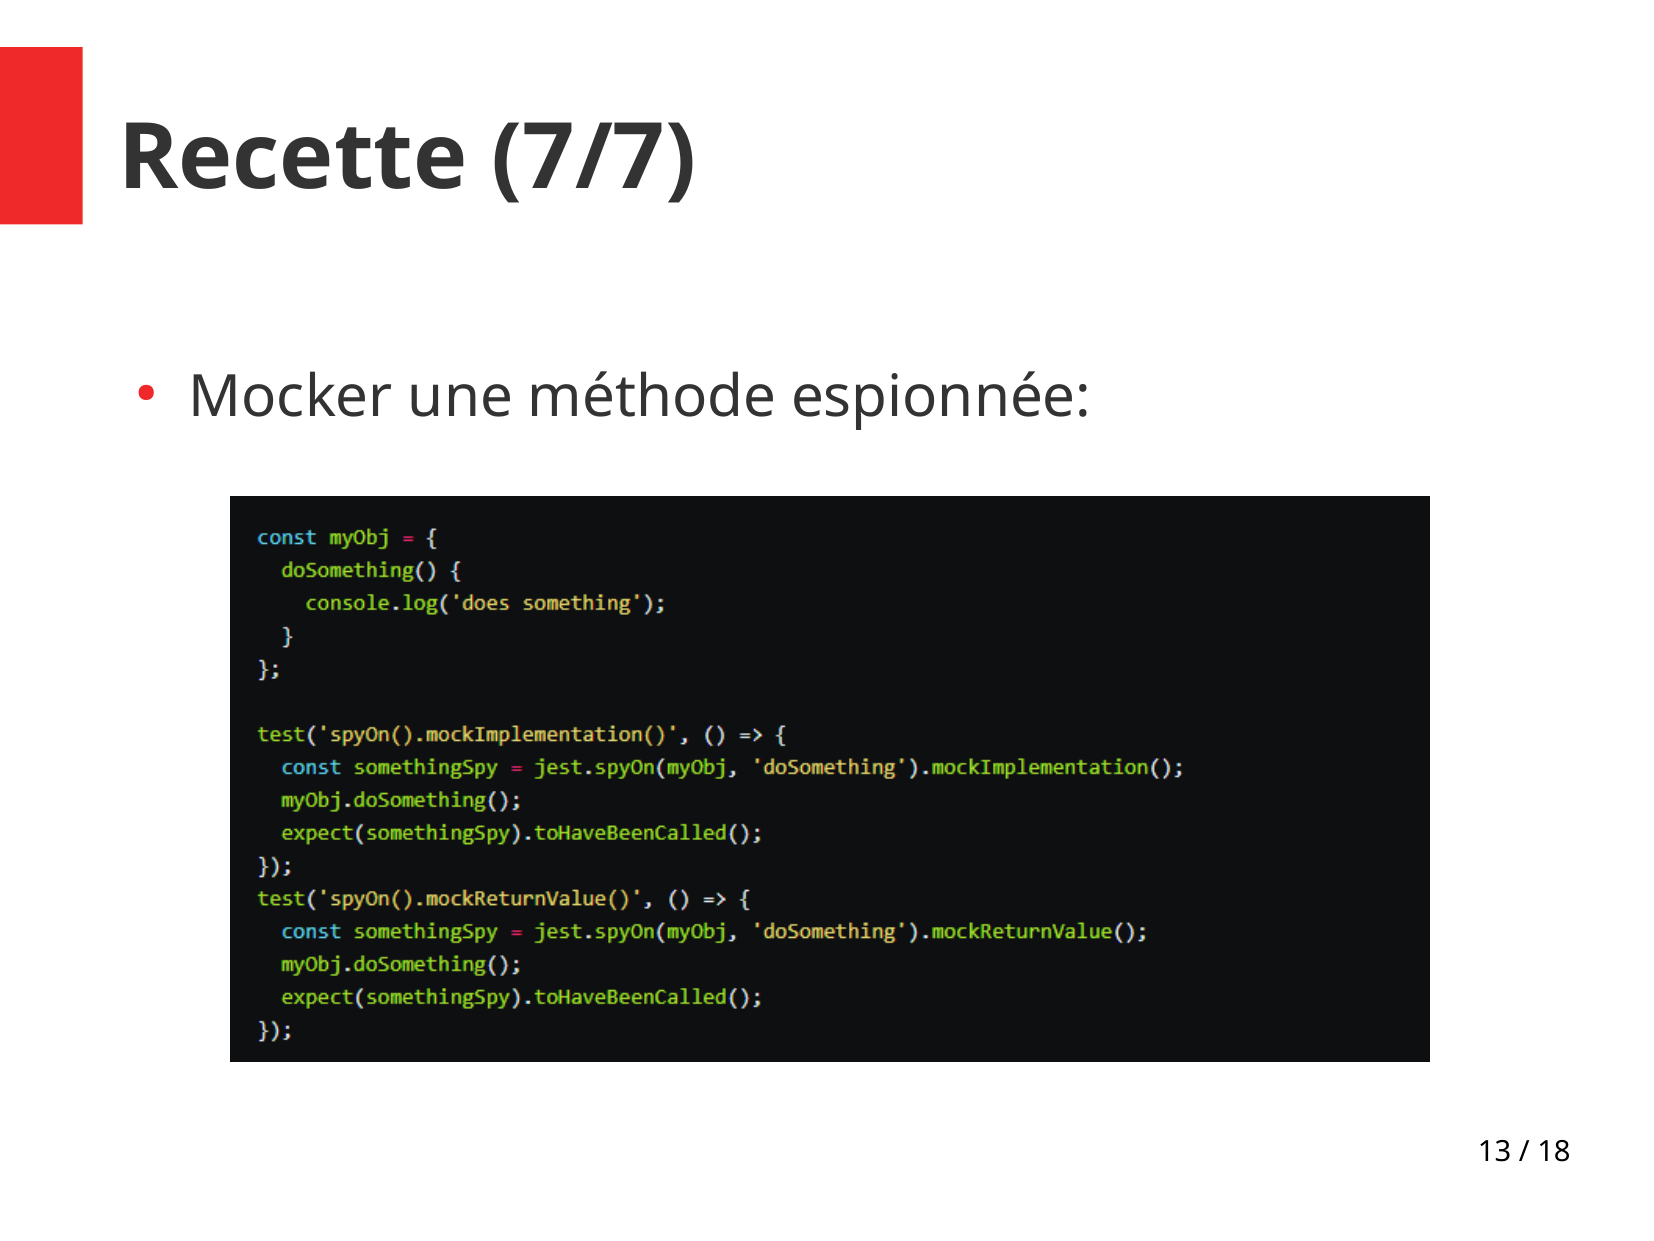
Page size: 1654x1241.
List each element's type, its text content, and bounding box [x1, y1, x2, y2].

picture [230, 496, 1430, 1062]
list Mocker une méthode espionnée: [118, 354, 1536, 1074]
title Recette (7/7) [118, 49, 1571, 257]
